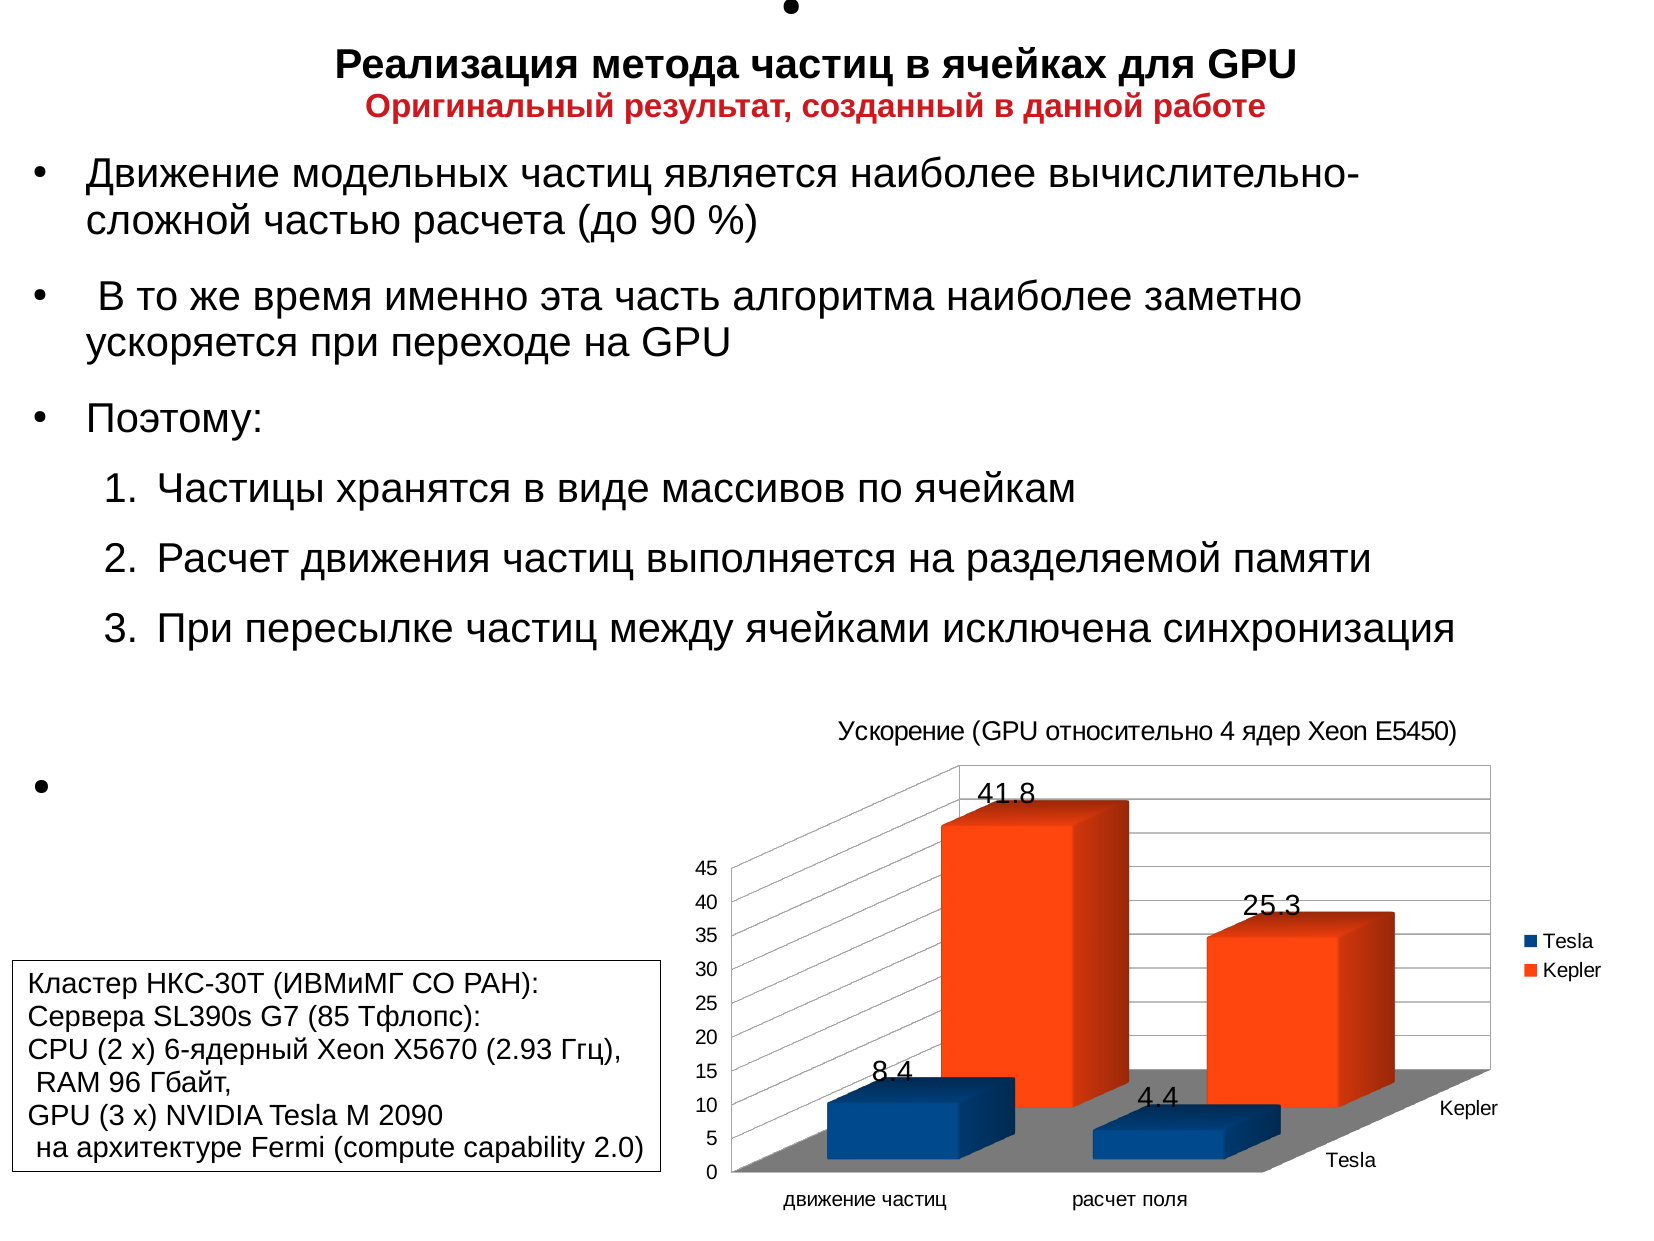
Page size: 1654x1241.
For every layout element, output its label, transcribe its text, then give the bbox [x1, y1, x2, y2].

text_box Кластер НКС-30Т (ИВМиМГ СО РАН): Сервера SL390s G7 (85 Тфлопс): CPU (2 x) 6-ядерный Xeon X5670 (2.93 Ггц), RAM 96 Гбайт, GPU (3 x) NVIDIA Tesla M 2090 на архитектуре Fermi (compute capability 2.0) [12, 960, 661, 1172]
list Движение модельных частиц является наиболее вычислительно-сложной частью расчета (до 90 %) В то же время именно эта часть алгоритма наиболее заметно ускоряется при переходе на GPU Поэтому: Частицы хранятся в виде массивов по ячейкам Расчет движения частиц выполняется на разделяемой памяти При пересылке частиц между ячейками исключена синхронизация [15, 241, 1504, 870]
chart [675, 690, 1621, 1222]
title Реализация метода частиц в ячейках для GPU Оригинальный результат, созданный в данной работе [0, 0, 1654, 241]
